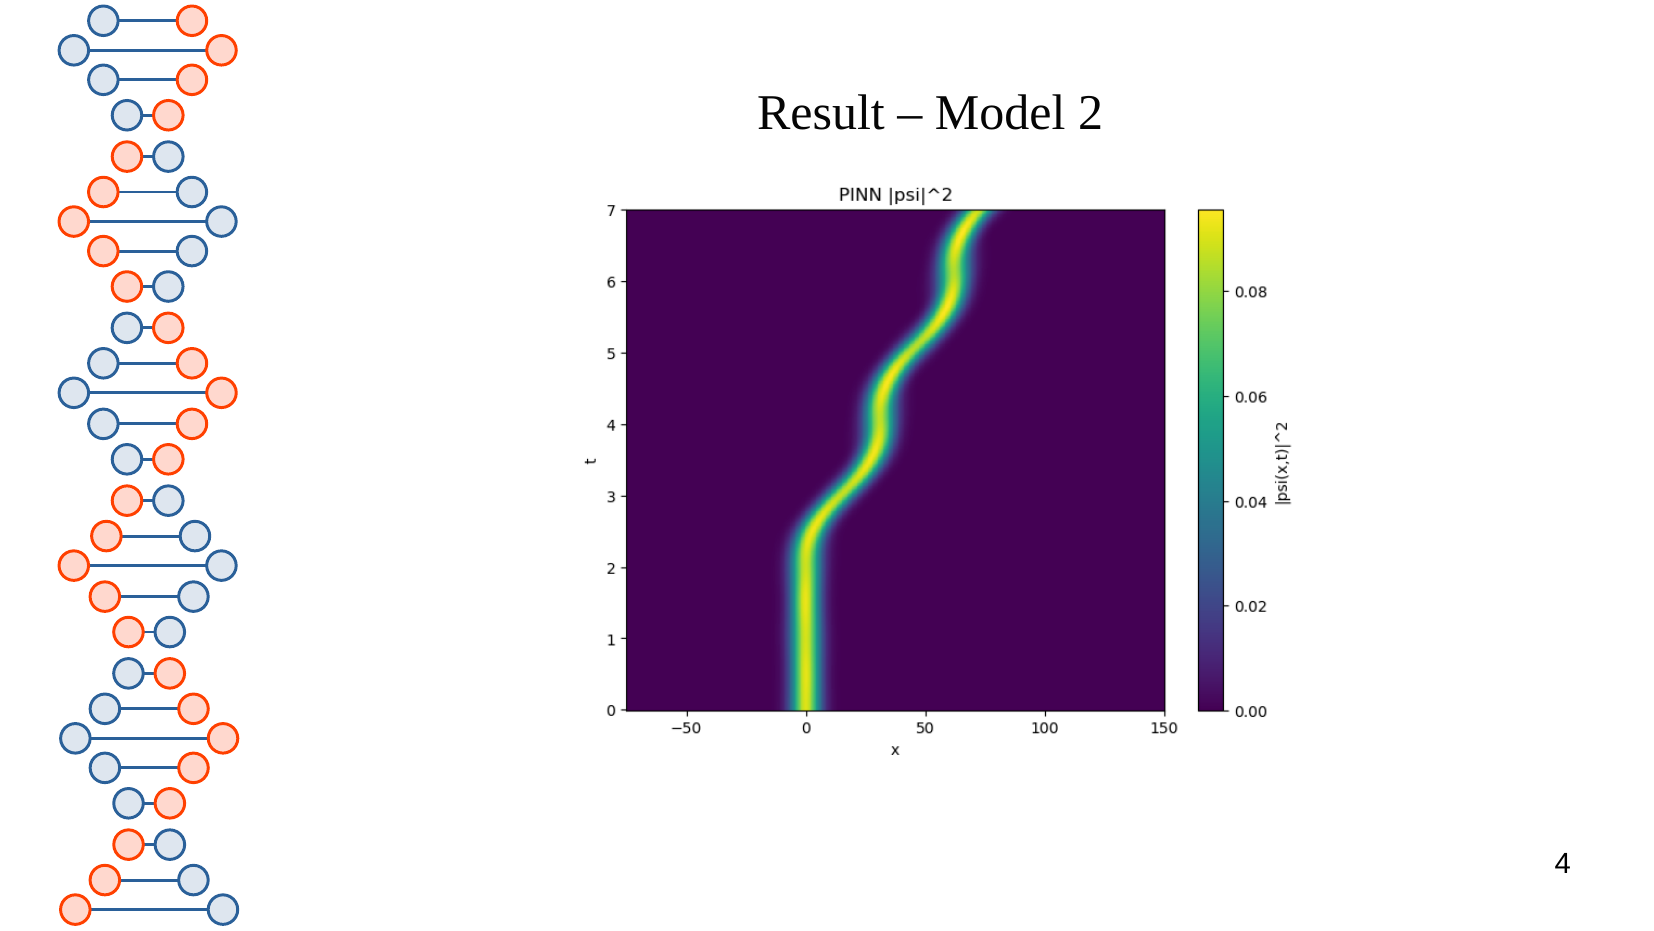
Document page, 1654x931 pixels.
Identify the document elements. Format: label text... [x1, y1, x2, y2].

title Result – Model 2 [265, 35, 1595, 189]
picture [574, 177, 1300, 768]
